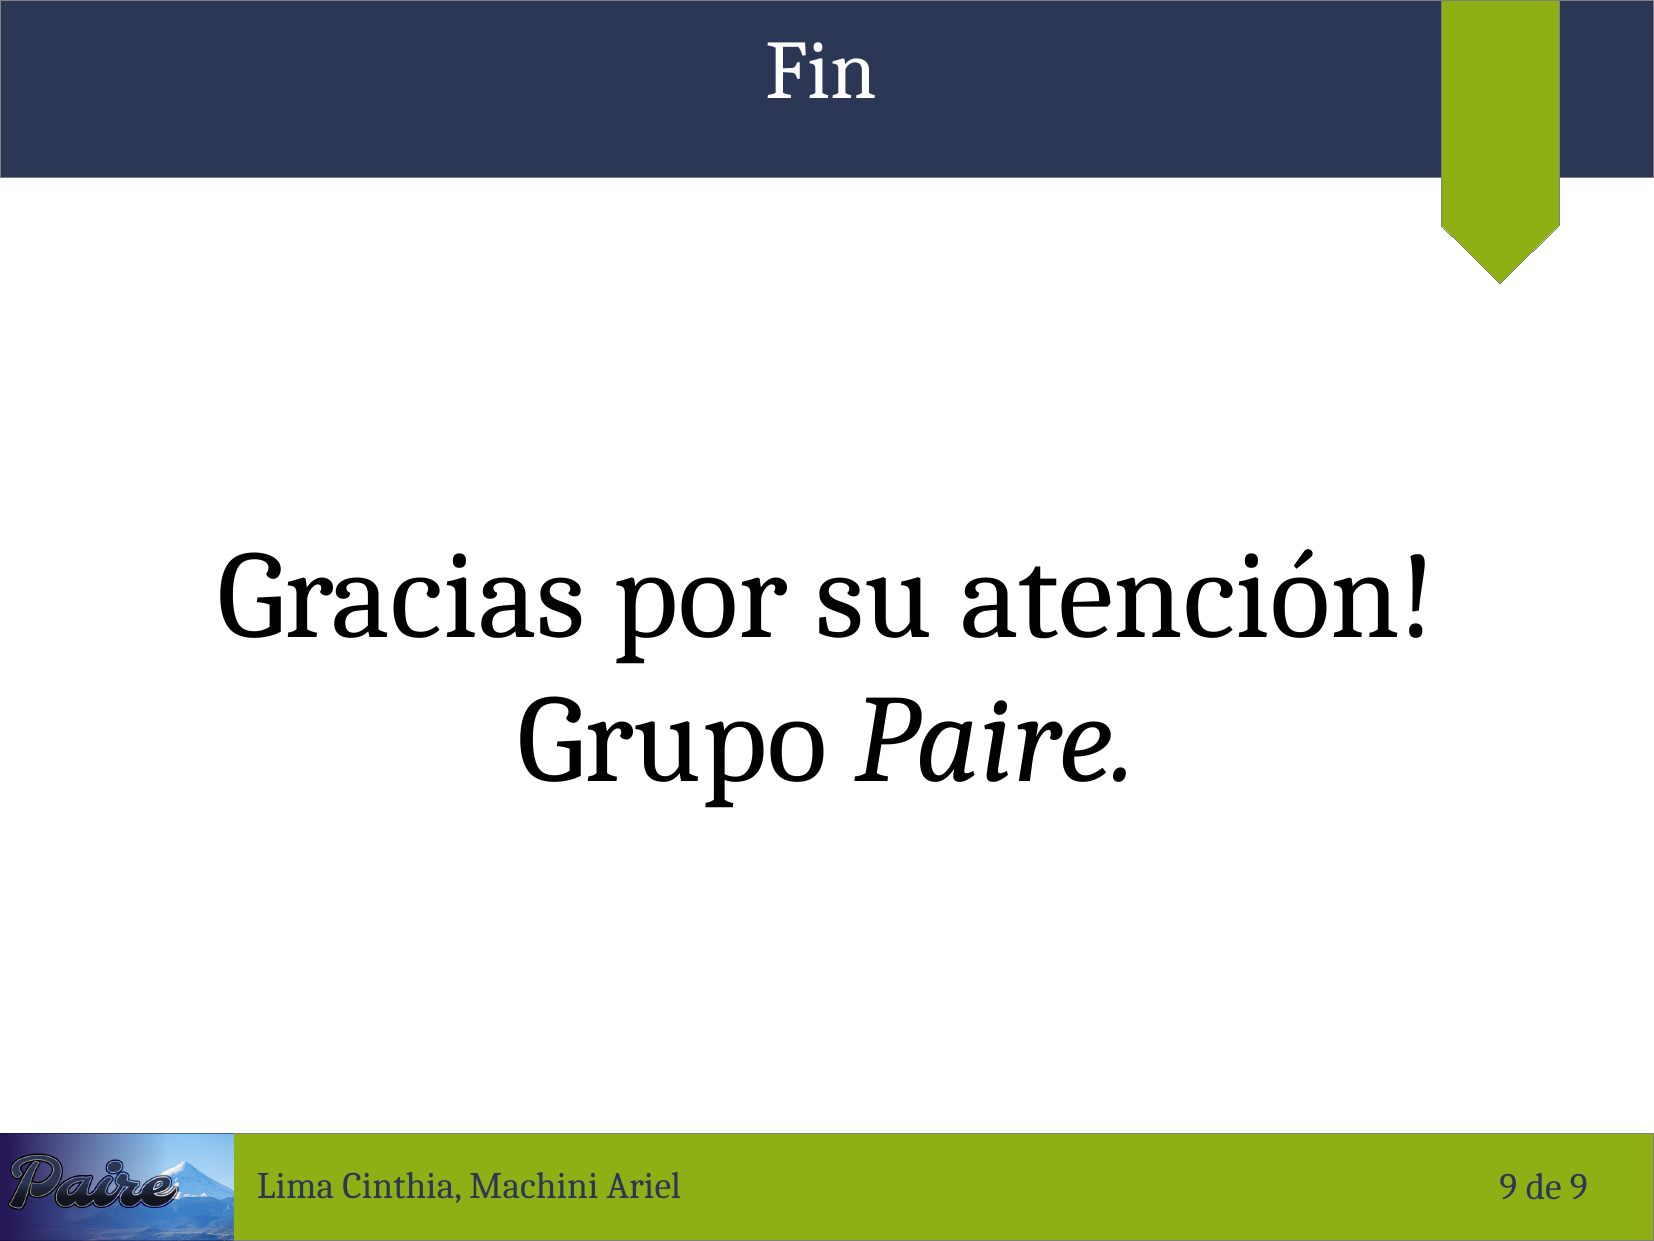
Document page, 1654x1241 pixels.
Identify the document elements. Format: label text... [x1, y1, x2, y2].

picture [0, 1133, 234, 1241]
text_box [0, 0, 1654, 284]
text_box Gracias por su atención! Grupo Paire. [17, 517, 1636, 870]
text_box <number> de 9 [1476, 1158, 1654, 1241]
text_box [234, 1133, 1654, 1241]
text_box Lima Cinthia, Machini Ariel [242, 1157, 715, 1217]
text_box Fin [342, 15, 1300, 130]
